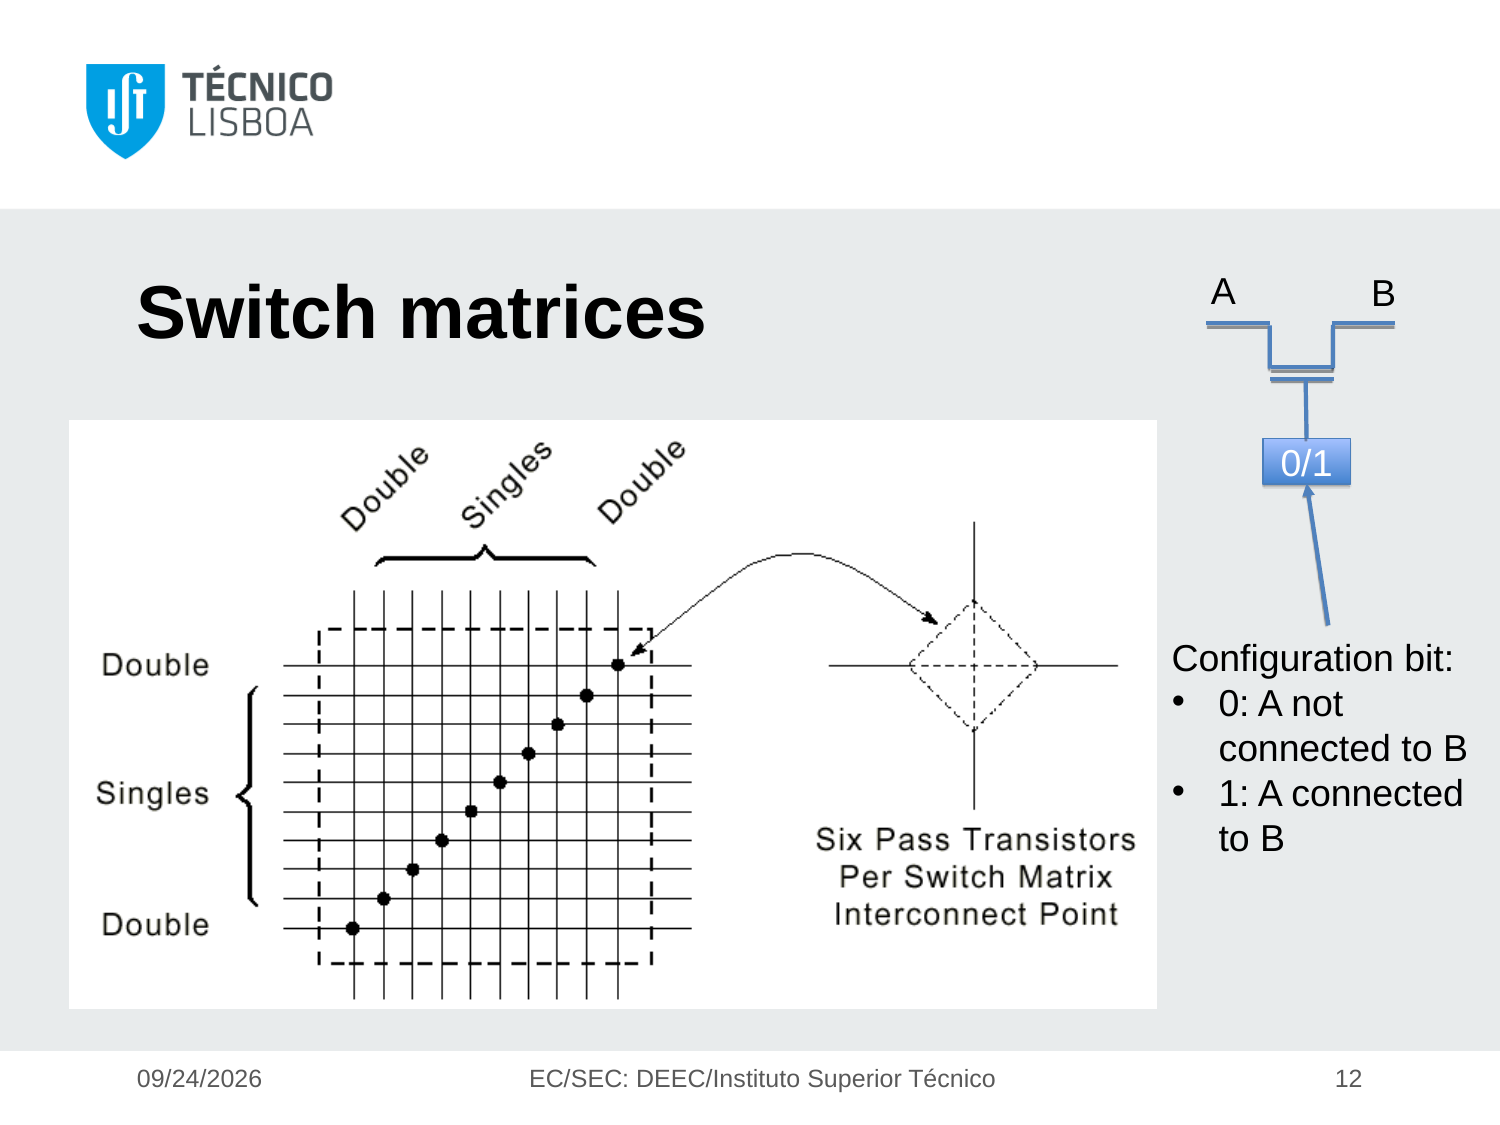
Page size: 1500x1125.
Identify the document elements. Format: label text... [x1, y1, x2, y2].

footer EC/SEC: DEEC/Instituto Superior Técnico [512, 1052, 1021, 1103]
slide_number 10/29/2020 [121, 1052, 425, 1103]
text_box Configuration bit: 0: A not connected to B 1: A connected to B [1156, 626, 1500, 866]
text_box 0/1 [1263, 438, 1351, 484]
text_box B [1356, 261, 1412, 322]
picture [0, 0, 1500, 1125]
title Switch matrices [121, 237, 1378, 381]
slide_number <number> [1077, 1052, 1378, 1103]
text_box A [1196, 259, 1251, 320]
